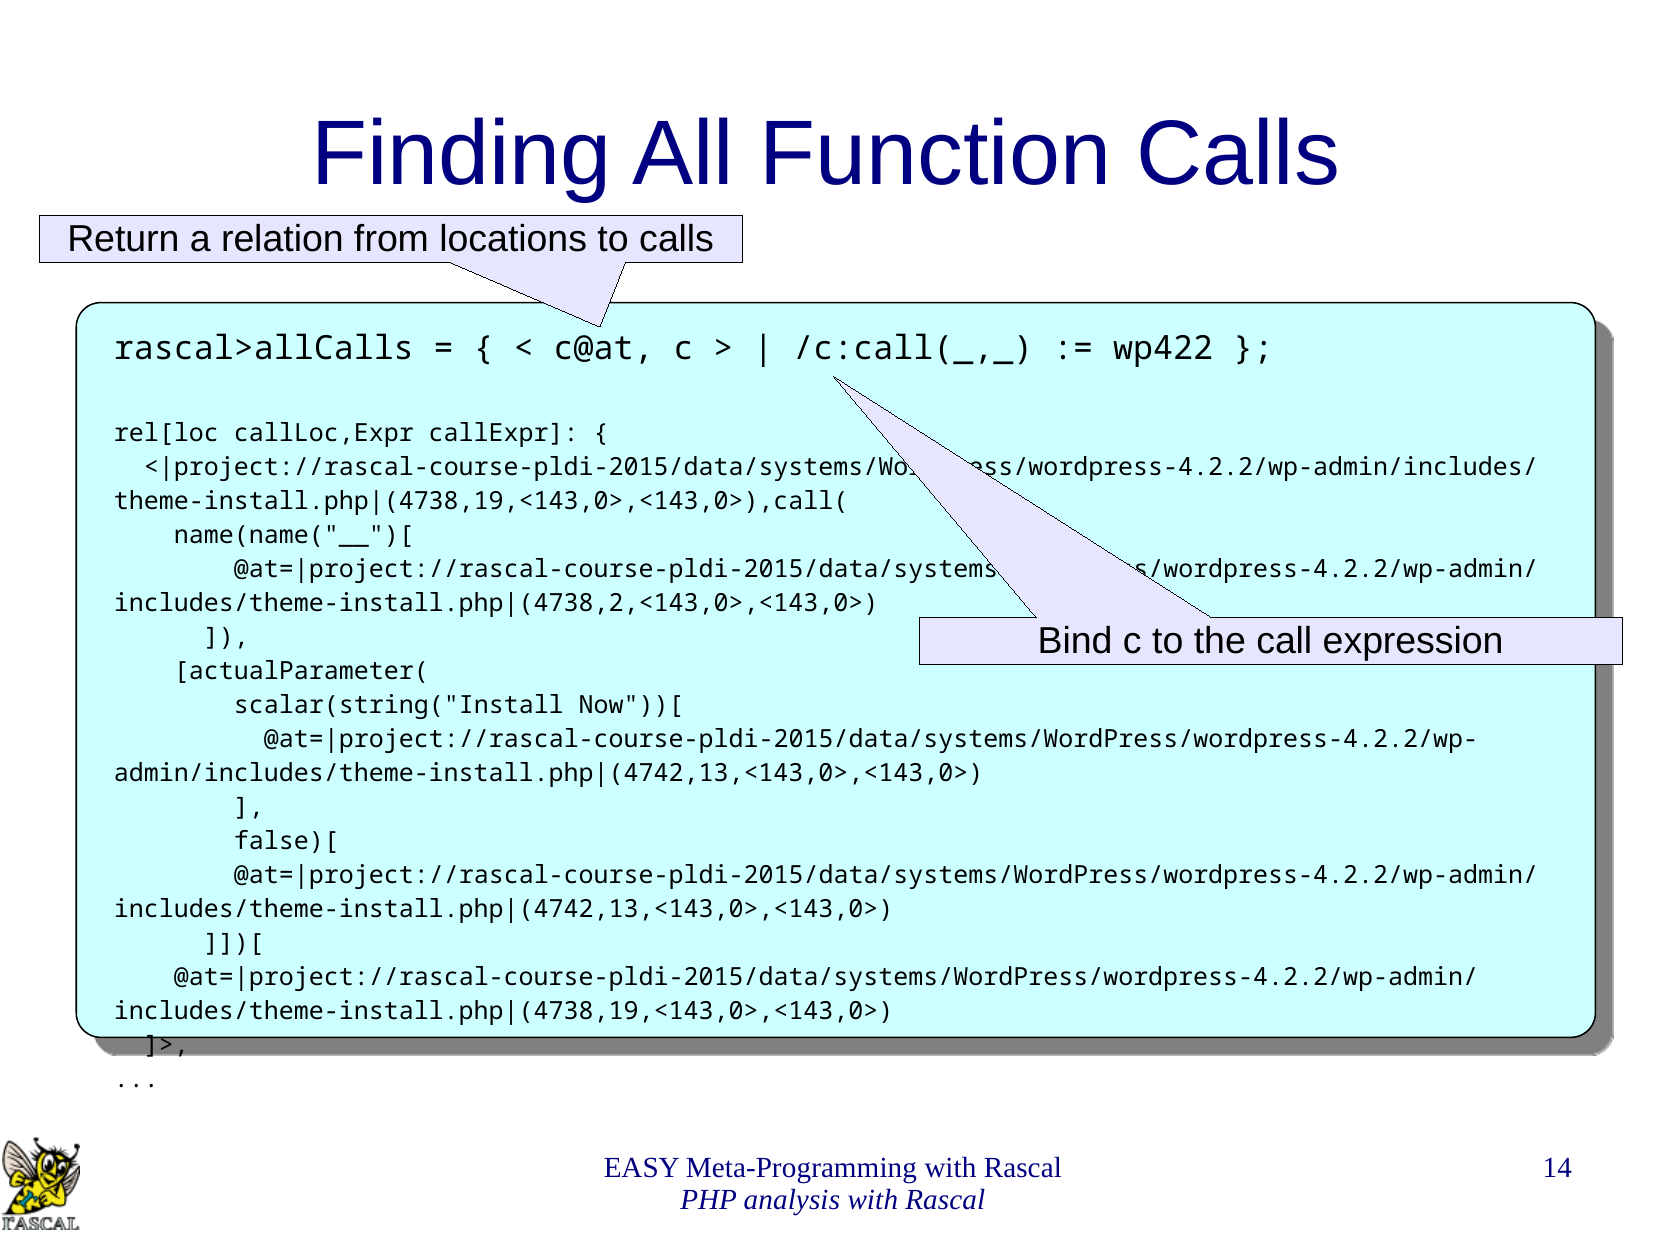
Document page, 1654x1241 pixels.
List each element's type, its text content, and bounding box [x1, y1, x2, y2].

text_box Return a relation from locations to calls [39, 215, 743, 316]
picture [1, 1137, 80, 1230]
text_box rascal>allCalls = { < c@at, c > | /c:call(_,_) := wp422 }; rel[loc callLoc,Expr callExpr]: { <|project://rascal-course-pldi-2015/data/systems/WordPress/wordpress-4.2.2/wp-admin/includes/theme-install.php|(4738,19,<143,0>,<143,0>),call( name(name("__")[ @at=|project://rascal-course-pldi-2015/data/systems/WordPress/wordpress-4.2.2/wp-admin/includes/theme-install.php|(4738,2,<143,0>,<143,0>) ]), [actualParameter( scalar(string("Install Now"))[ @at=|project://rascal-course-pldi-2015/data/systems/WordPress/wordpress-4.2.2/wp-admin/includes/theme-install.php|(4742,13,<143,0>,<143,0>) ], false)[ @at=|project://rascal-course-pldi-2015/data/systems/WordPress/wordpress-4.2.2/wp-admin/includes/theme-install.php|(4742,13,<143,0>,<143,0>) ]])[ @at=|project://rascal-course-pldi-2015/data/systems/WordPress/wordpress-4.2.2/wp-admin/includes/theme-install.php|(4738,19,<143,0>,<143,0>) ]>, ... [99, 316, 1591, 1030]
text_box Bind c to the call expression [833, 376, 1623, 665]
title Finding All Function Calls [82, 49, 1571, 257]
text_box [605, 302, 1596, 617]
text_box [1591, 665, 1596, 1027]
text_box [76, 302, 1589, 1038]
